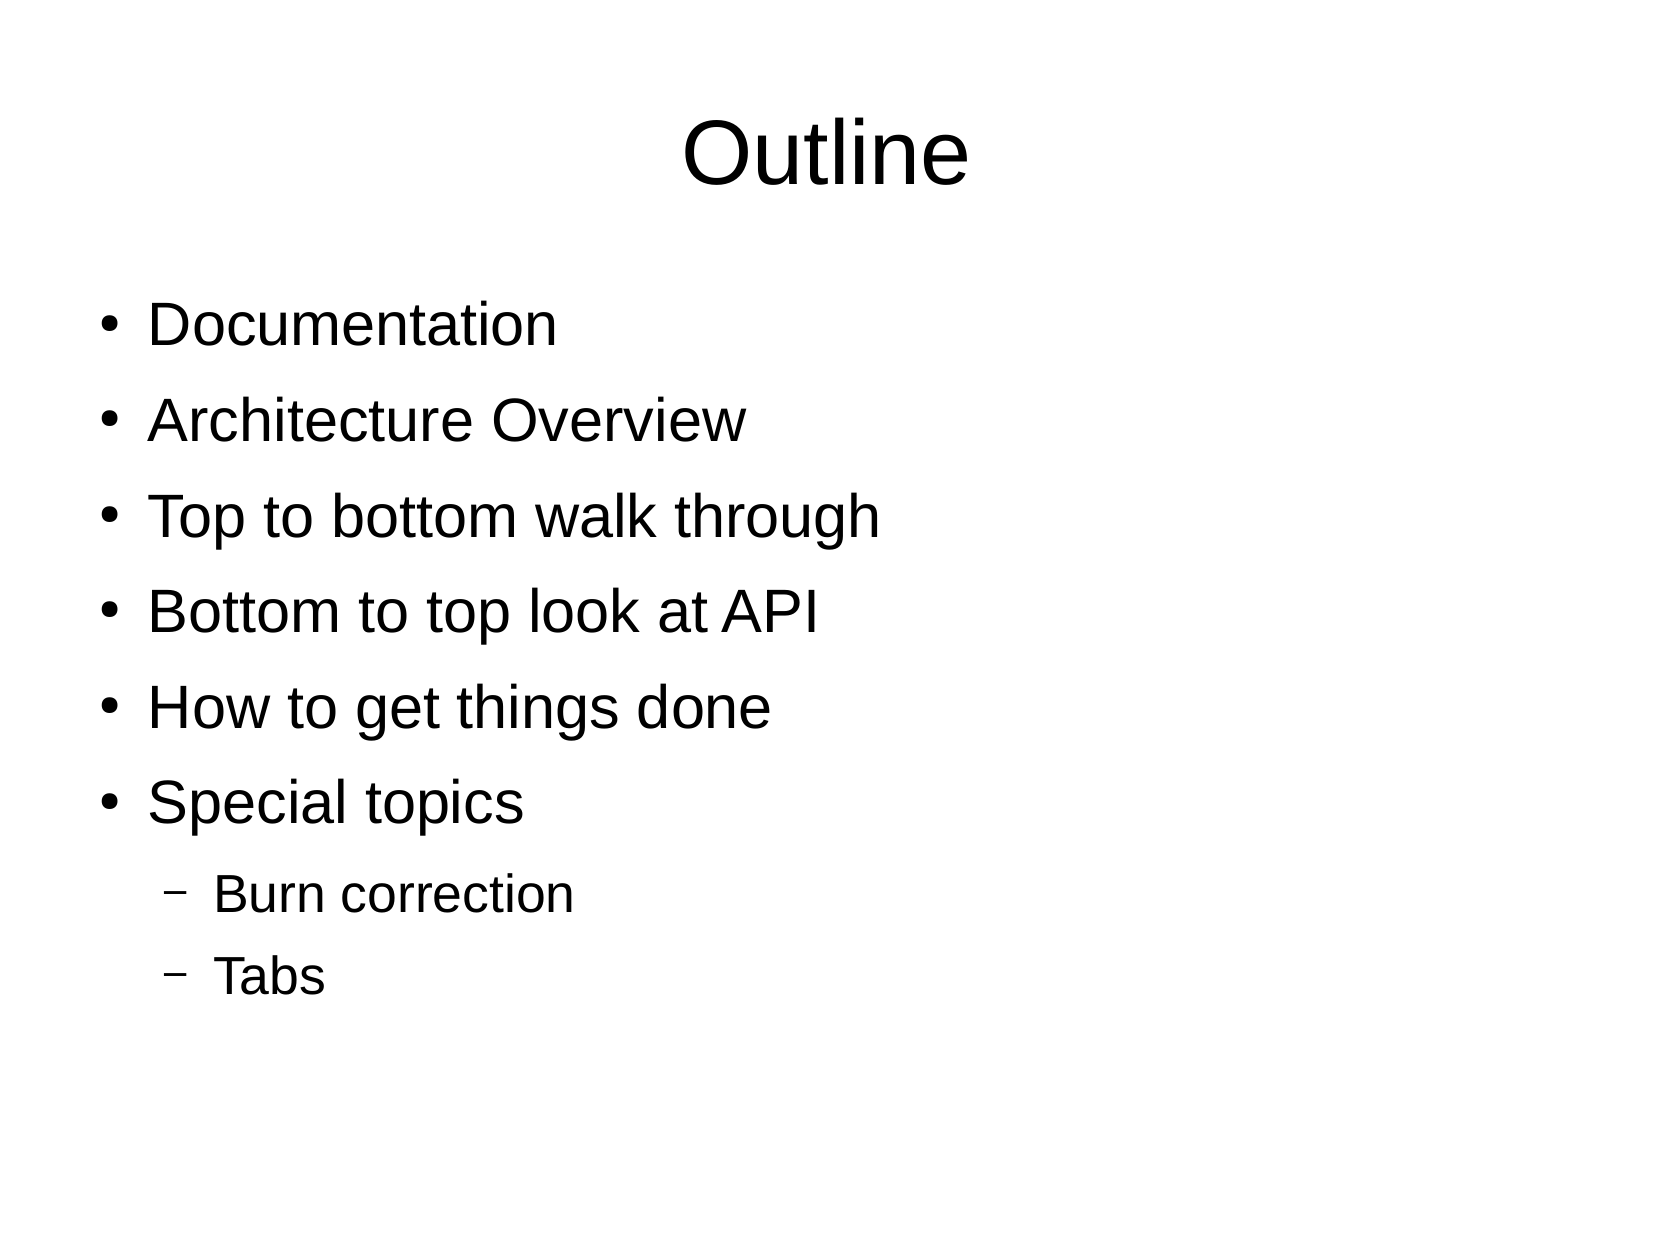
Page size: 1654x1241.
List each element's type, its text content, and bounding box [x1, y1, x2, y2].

title Outline [82, 49, 1571, 257]
list Documentation Architecture Overview Top to bottom walk through Bottom to top look at API How to get things done Special topics Burn correction Tabs [82, 290, 1571, 1010]
